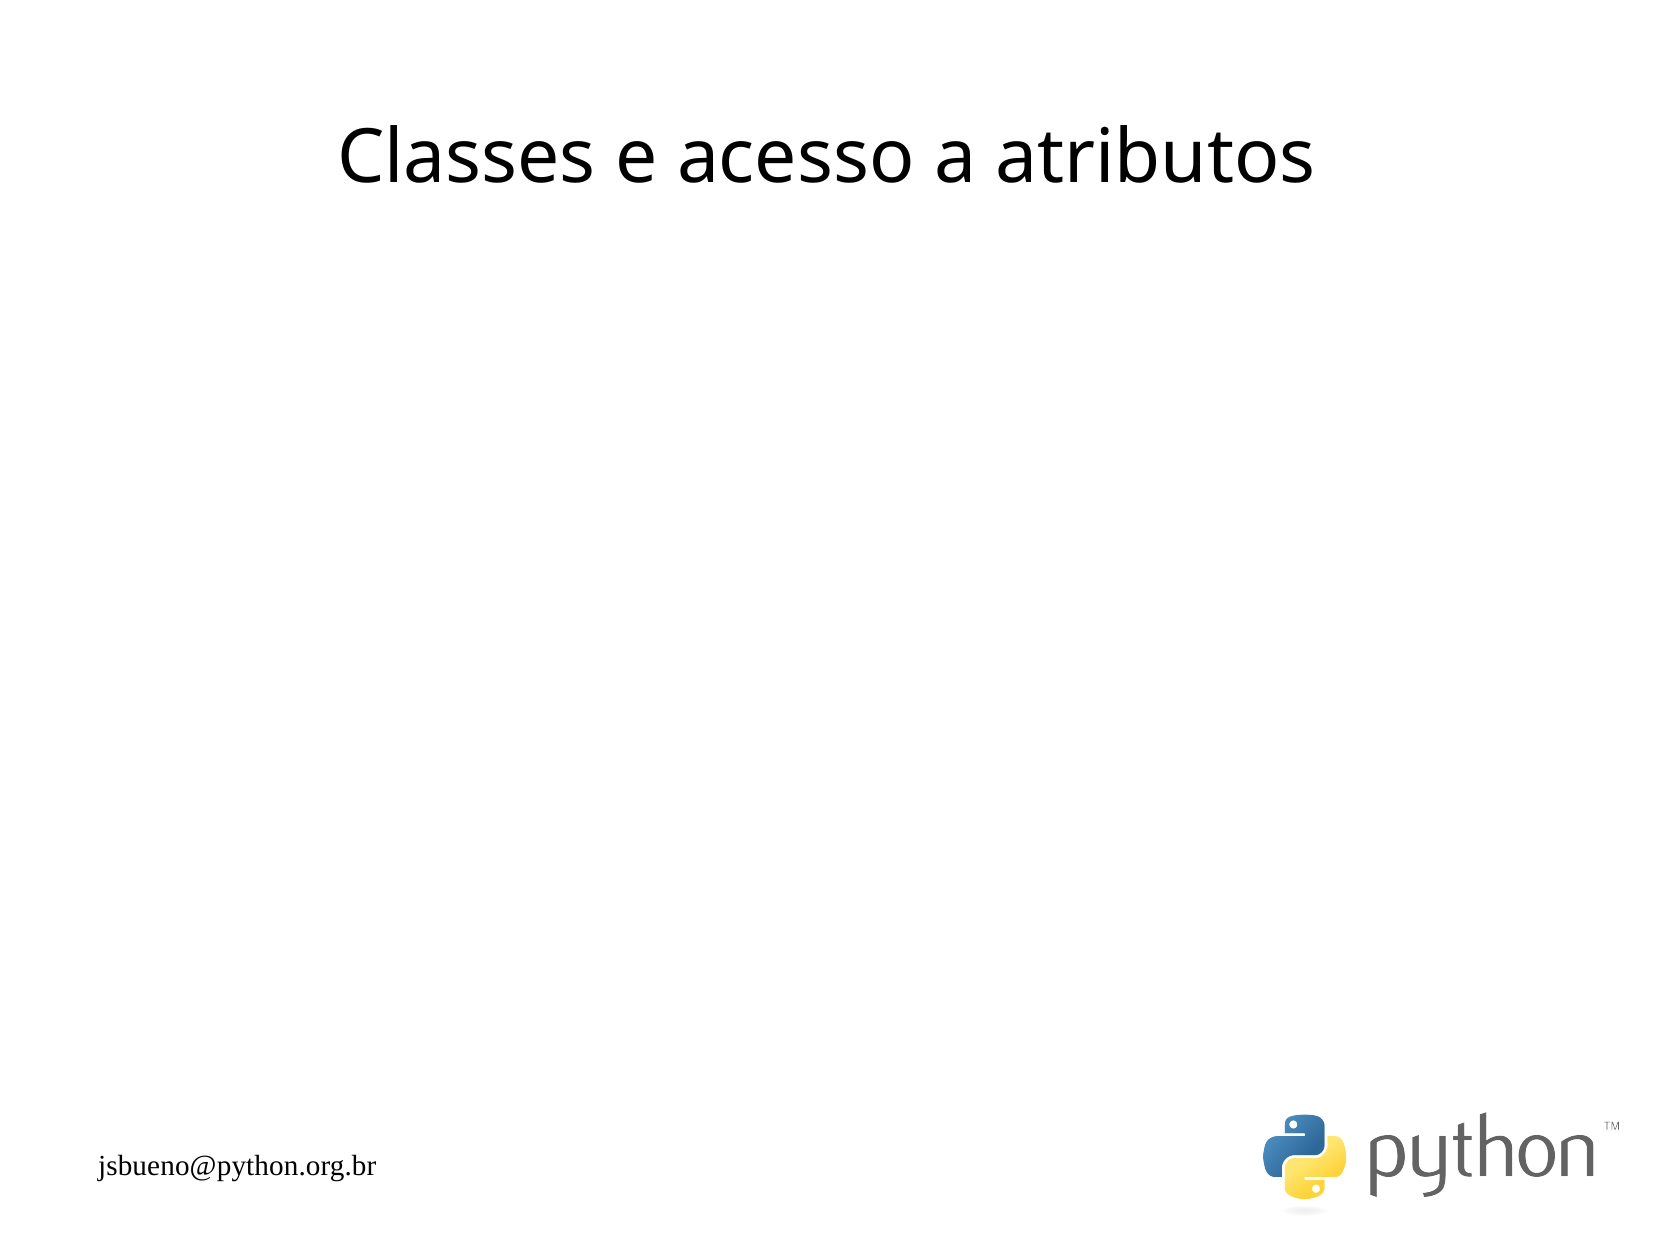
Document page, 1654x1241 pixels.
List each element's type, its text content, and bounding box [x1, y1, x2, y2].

picture [1263, 1112, 1619, 1216]
title Classes e acesso a atributos [82, 49, 1571, 257]
